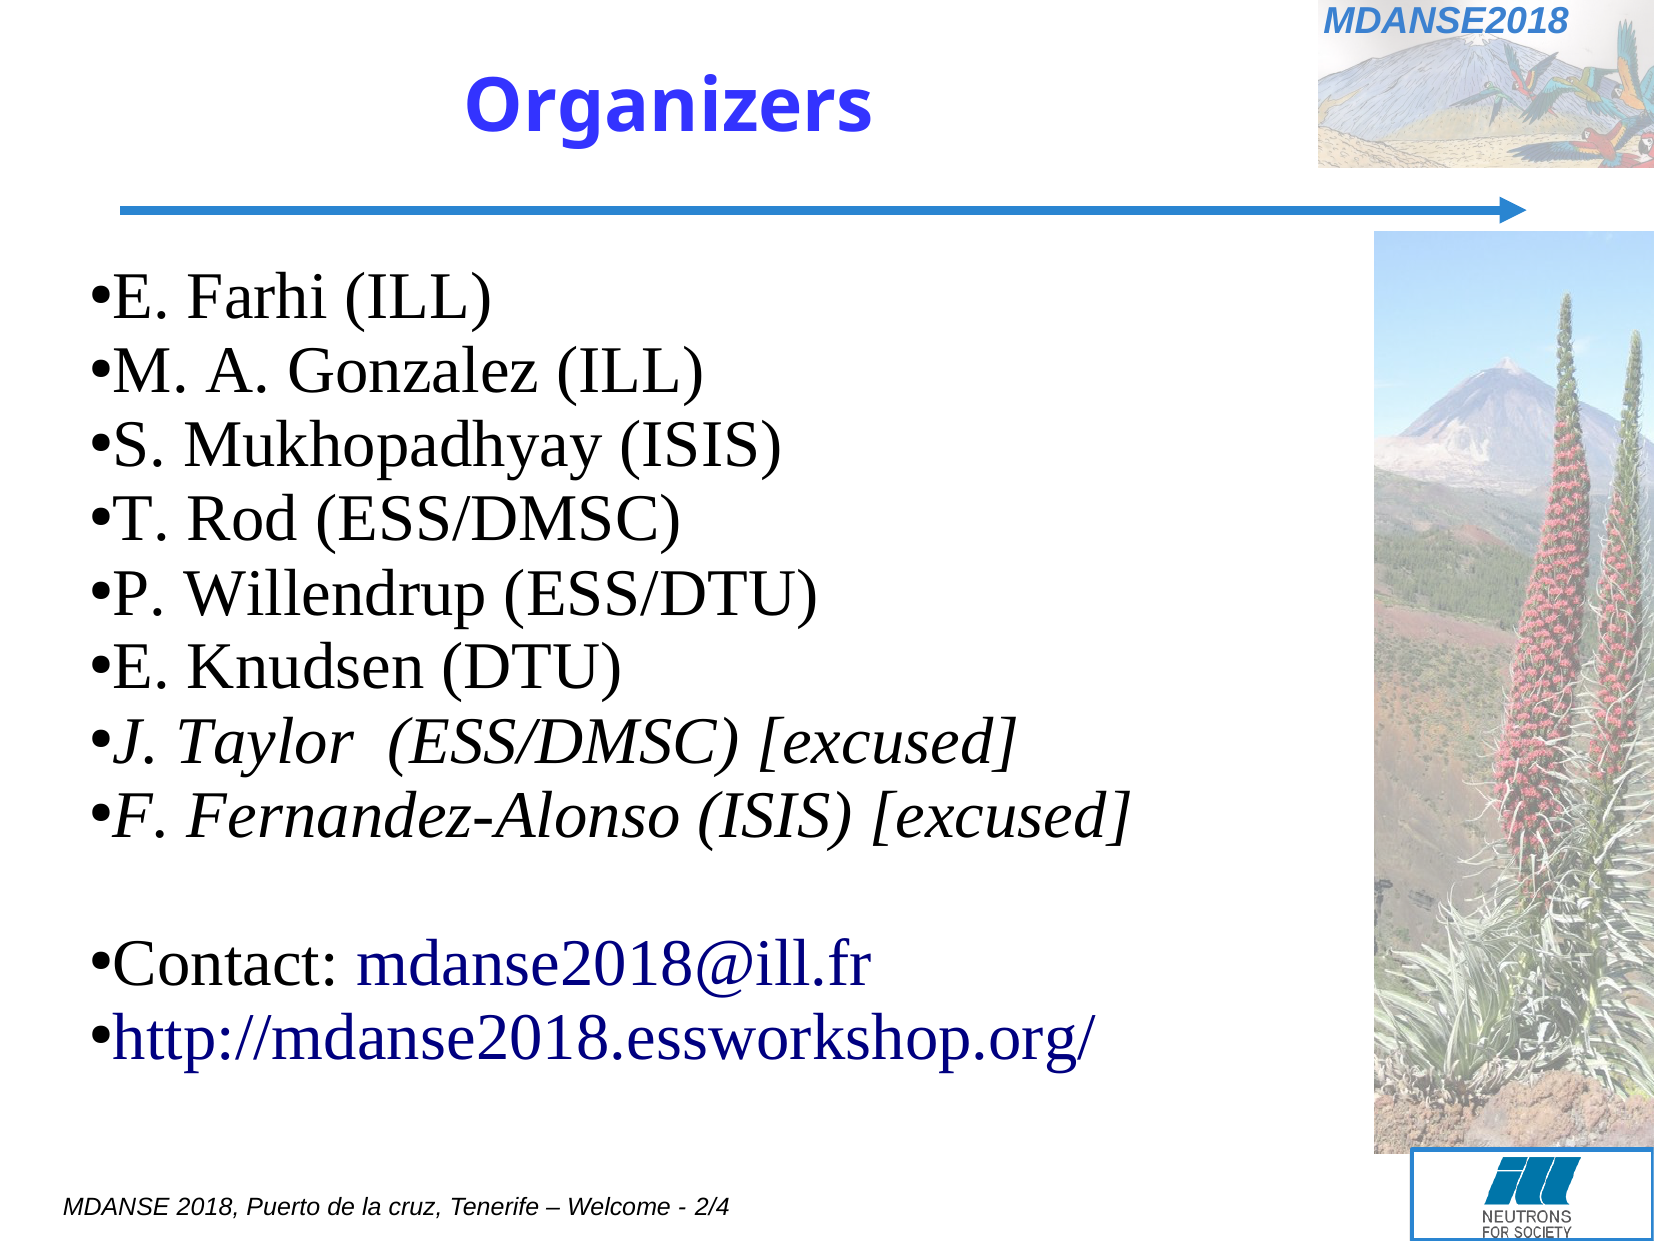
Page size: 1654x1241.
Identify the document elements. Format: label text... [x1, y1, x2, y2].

text_box E. Farhi (ILL) M. A. Gonzalez (ILL) S. Mukhopadhyay (ISIS) T. Rod​ (ESS/DMSC) P. Willendrup (ESS/DTU) E. Knudsen (DTU) J. Taylor (ESS/DMSC) [excused] F. Fernandez-Alonso (ISIS) [excused] Contact: mdanse2018@ill.fr http://mdanse2018.essworkshop.org/ [89, 253, 1351, 1080]
picture [1479, 1153, 1583, 1241]
text_box Organizers [26, 16, 1312, 189]
